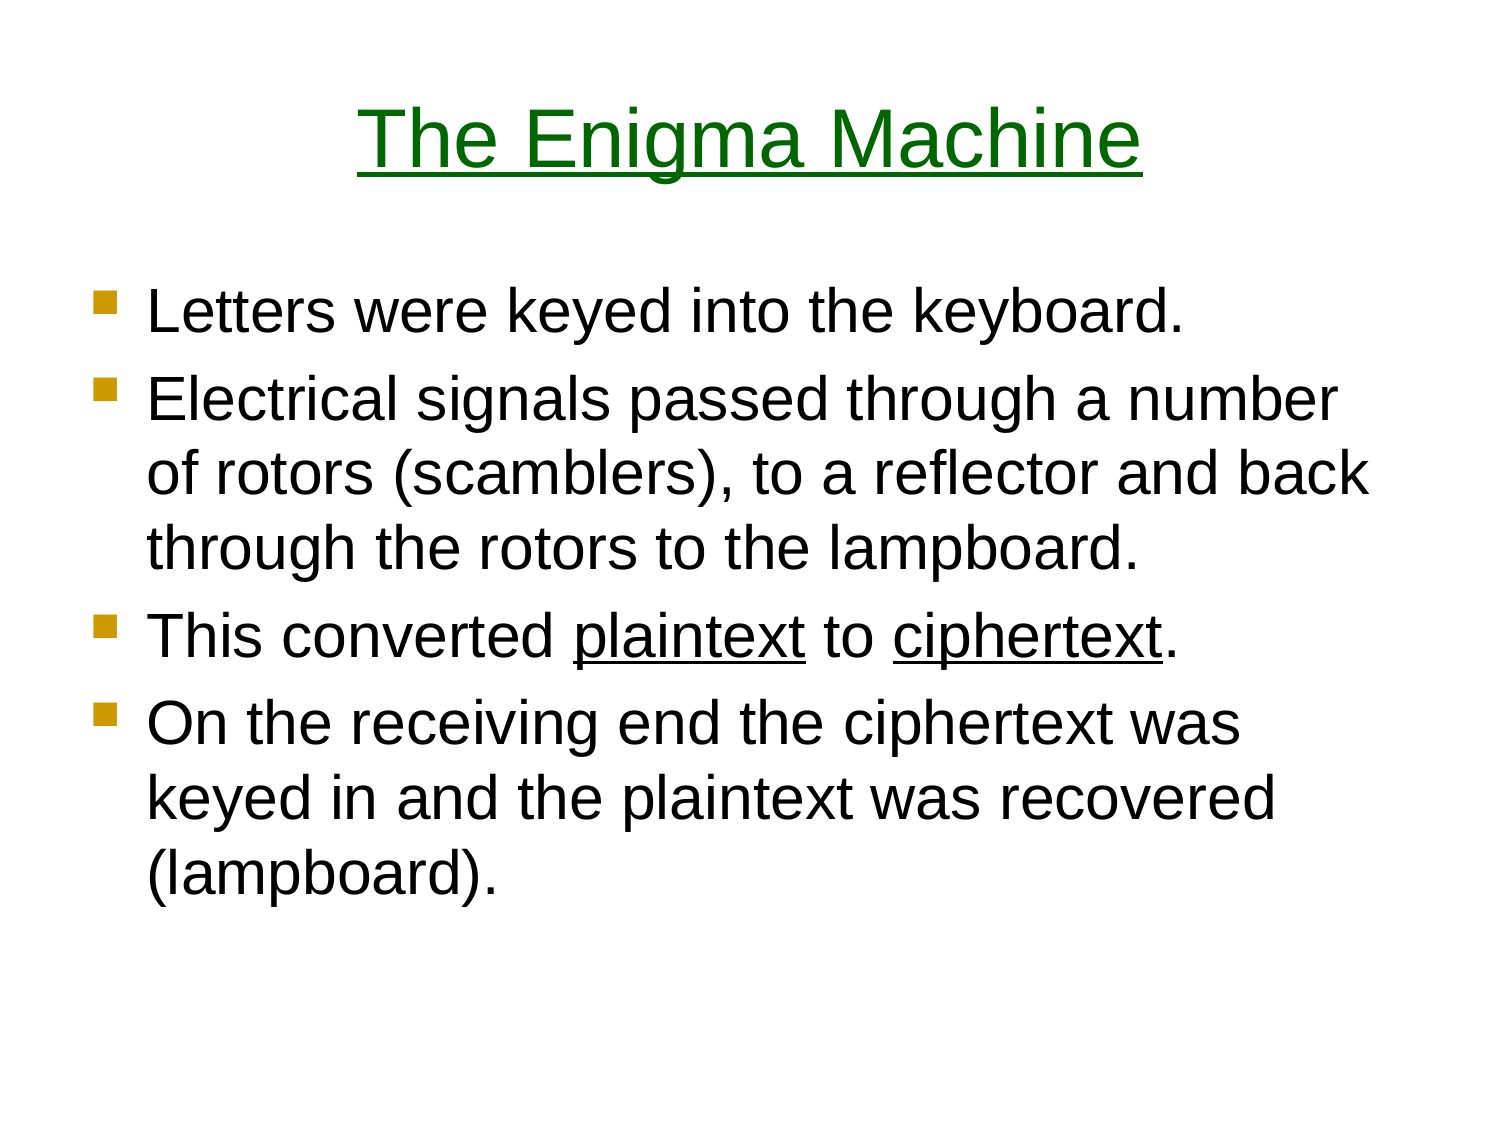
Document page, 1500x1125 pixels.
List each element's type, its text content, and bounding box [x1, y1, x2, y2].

list Letters were keyed into the keyboard. Electrical signals passed through a number of rotors (scamblers), to a reflector and back through the rotors to the lampboard. This converted plaintext to ciphertext. On the receiving end the ciphertext was keyed in and the plaintext was recovered (lampboard). [75, 262, 1425, 1006]
title The Enigma Machine [75, 88, 1425, 190]
